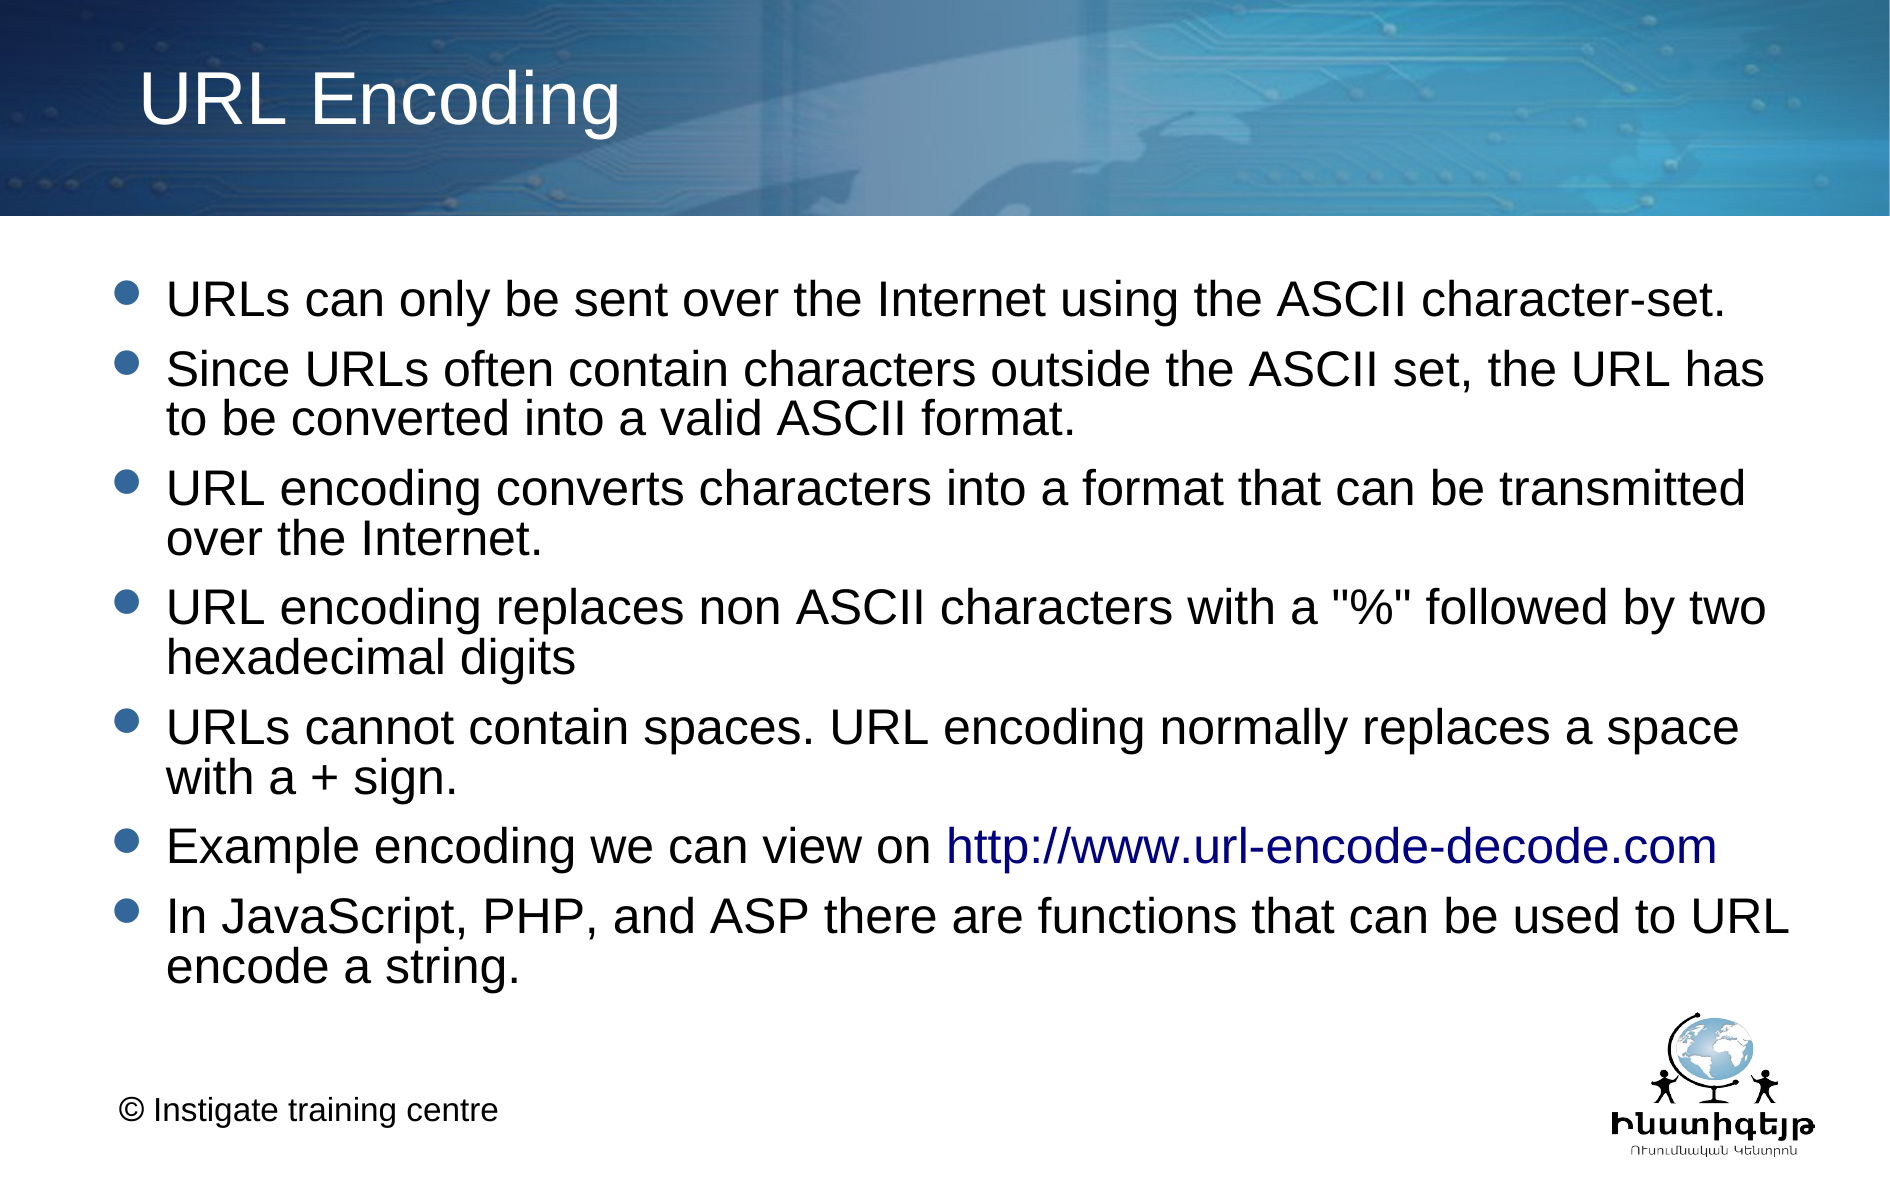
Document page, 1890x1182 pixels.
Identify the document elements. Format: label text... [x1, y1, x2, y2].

picture [1612, 1012, 1815, 1157]
list URLs can only be sent over the Internet using the ASCII character-set. Since URLs often contain characters outside the ASCII set, the URL has to be converted into a valid ASCII format. URL encoding converts characters into a format that can be transmitted over the Internet. URL encoding replaces non ASCII characters with a "%" followed by two hexadecimal digits URLs cannot contain spaces. URL encoding normally replaces a space with a + sign. Example encoding we can view on http://www.url-encode-decode.com In JavaScript, PHP, and ASP there are functions that can be used to URL encode a string. [110, 276, 1801, 306]
picture [0, 0, 1890, 216]
